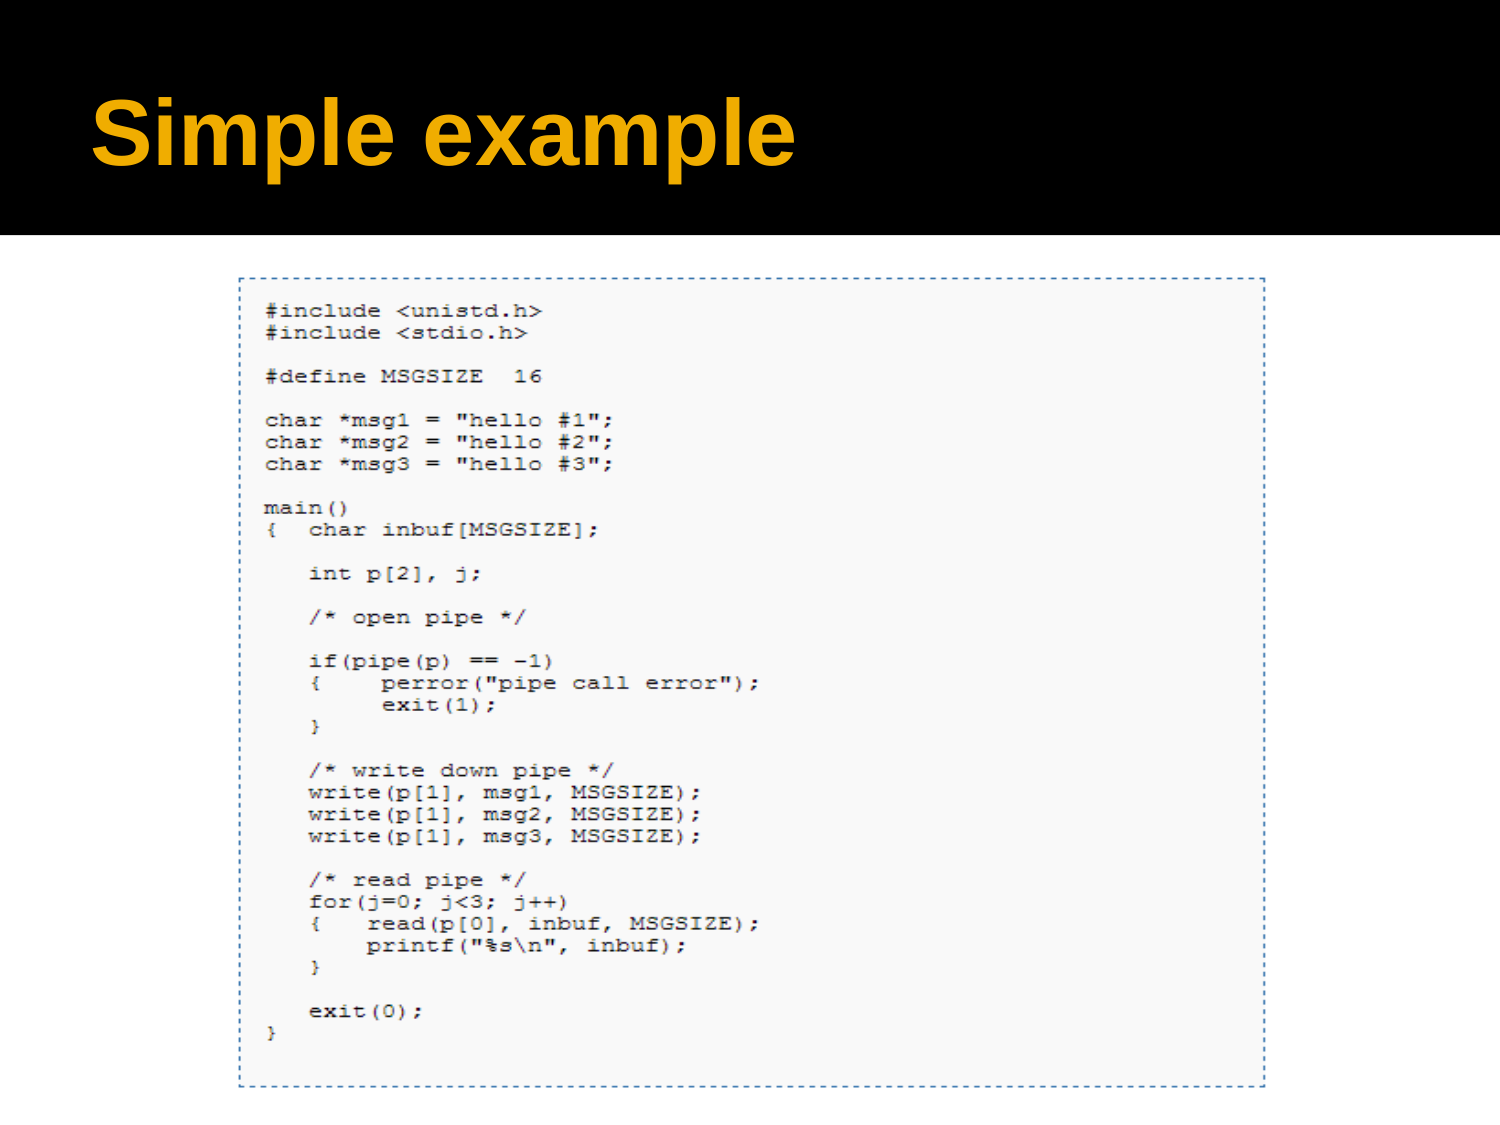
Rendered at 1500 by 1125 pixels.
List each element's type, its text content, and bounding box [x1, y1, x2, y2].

picture [230, 267, 1282, 1094]
title Simple example [75, 25, 1425, 231]
